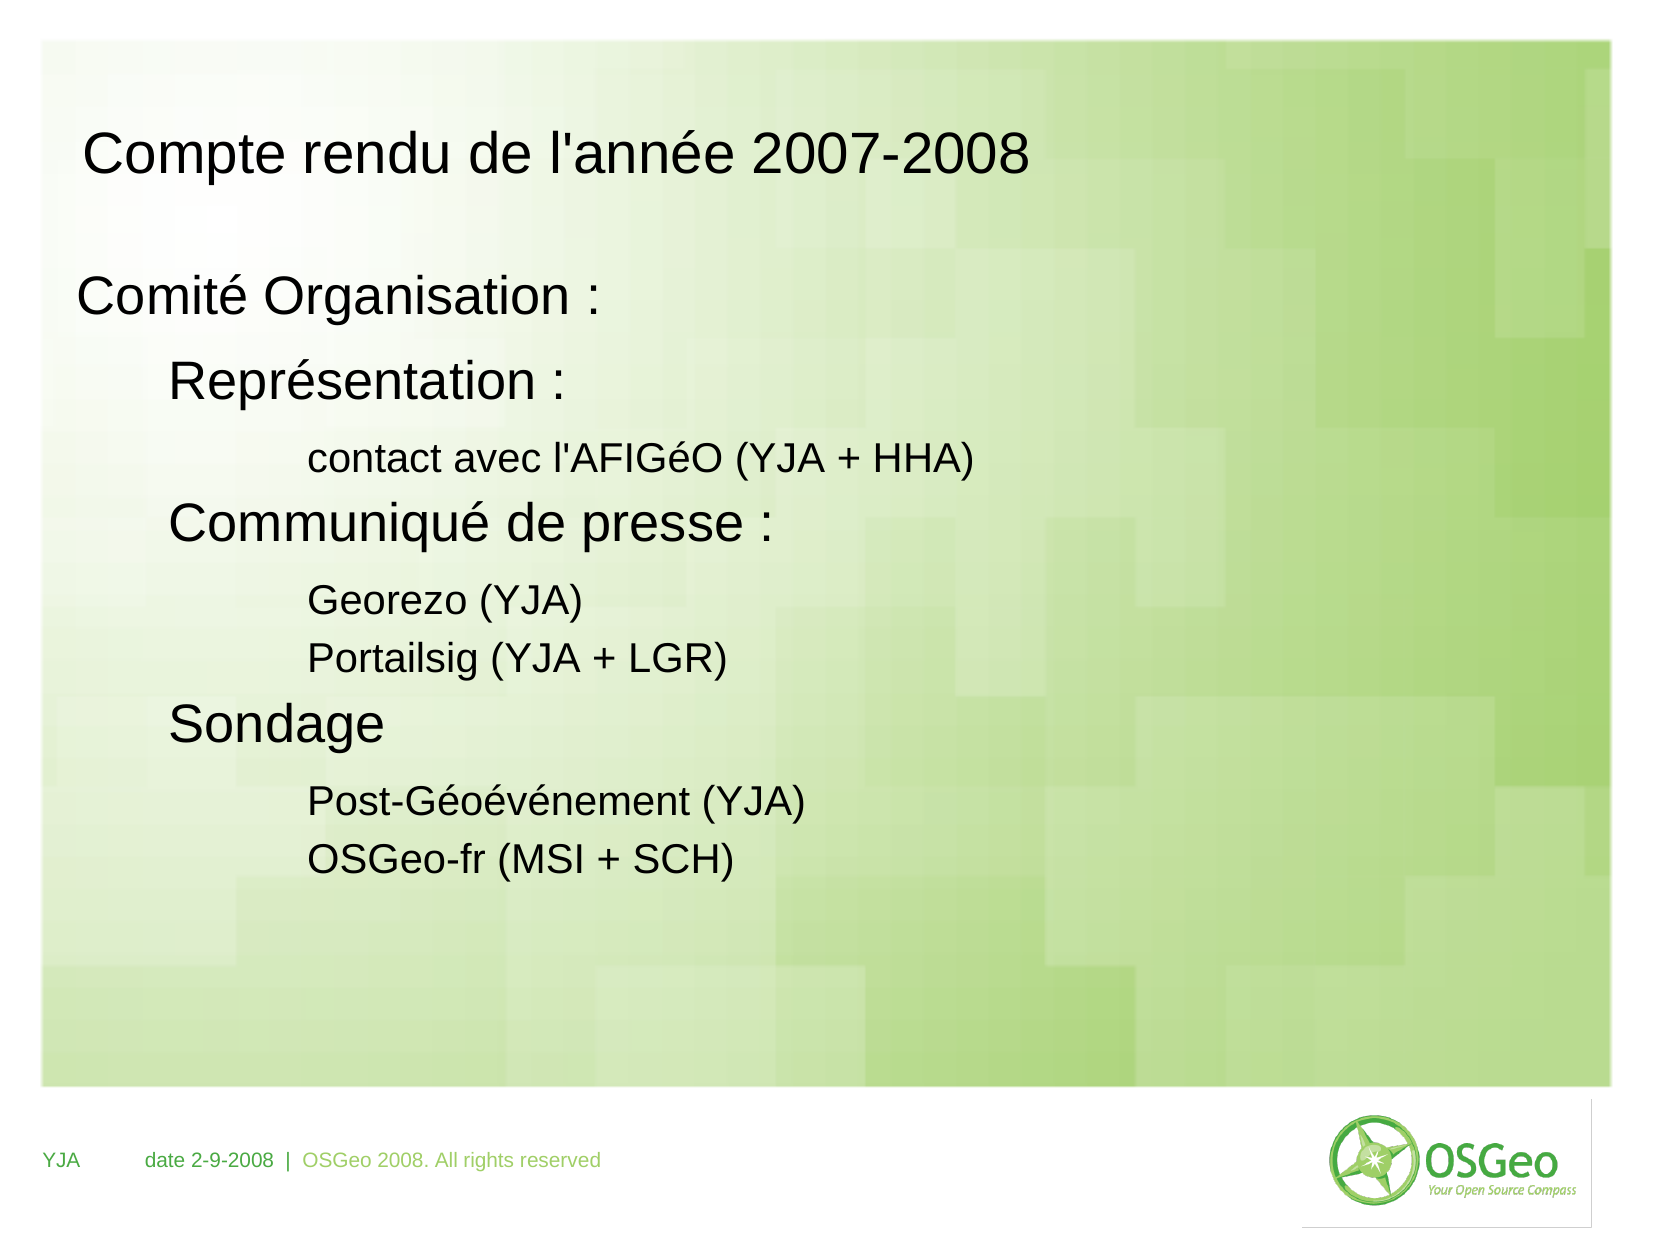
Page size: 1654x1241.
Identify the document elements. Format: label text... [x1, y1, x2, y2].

title Compte rendu de l'année 2007-2008 [82, 49, 1571, 257]
list Comité Organisation : Représentation : contact avec l'AFIGéO (YJA + HHA) Communiqué de presse : Georezo (YJA) Portailsig (YJA + LGR) Sondage Post-Géoévénement (YJA) OSGeo-fr (MSI + SCH) [59, 265, 1548, 1085]
picture [0, 1, 1654, 1239]
